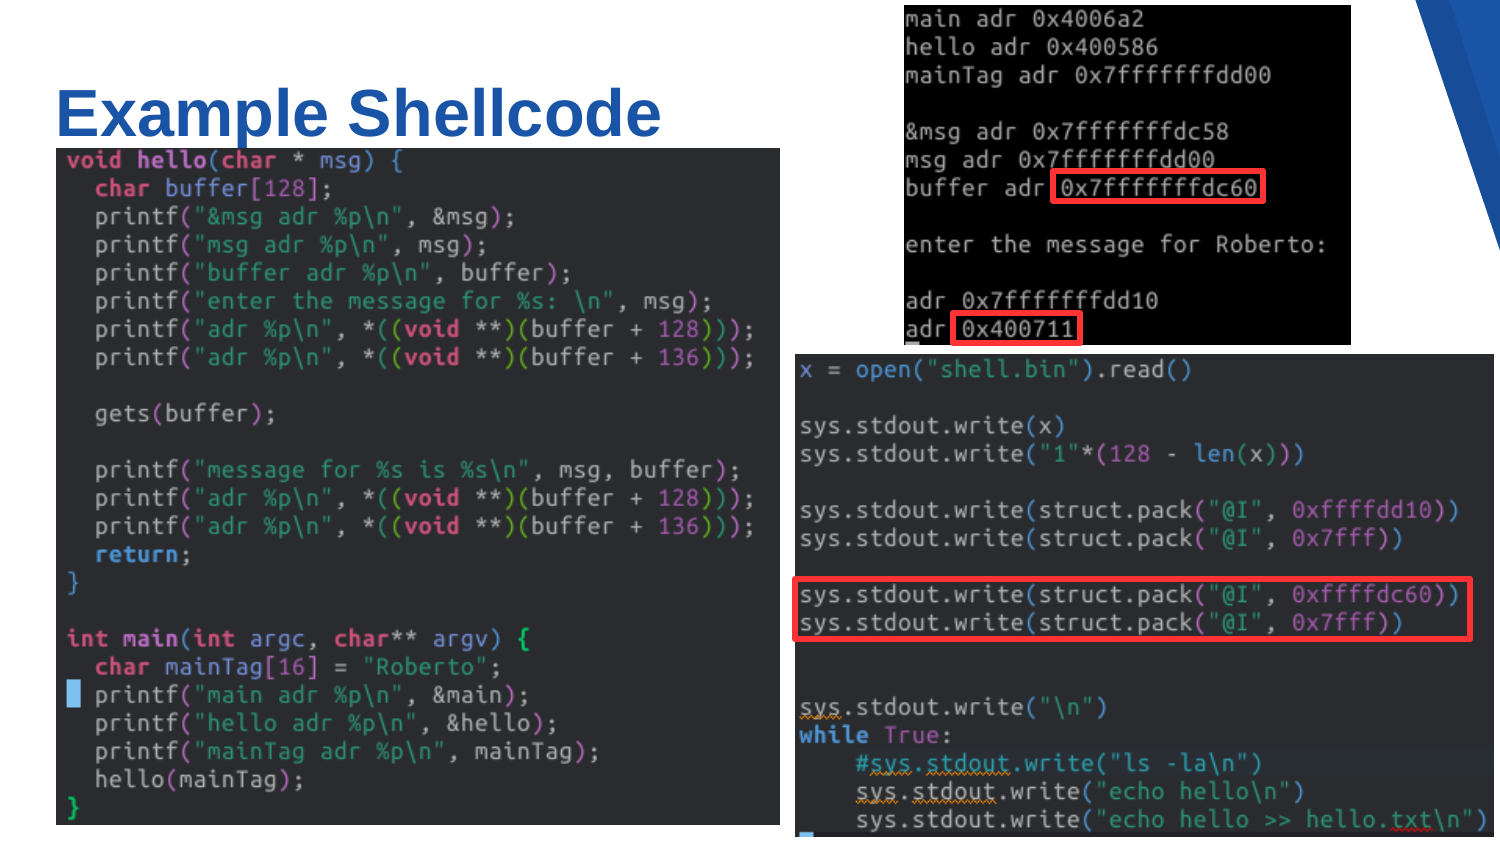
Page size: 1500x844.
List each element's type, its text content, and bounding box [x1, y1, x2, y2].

picture [956, 316, 1077, 340]
title Example Shellcode [40, 97, 904, 166]
picture [56, 148, 781, 826]
picture [904, 5, 1351, 346]
picture [795, 354, 1494, 837]
picture [798, 582, 1467, 636]
